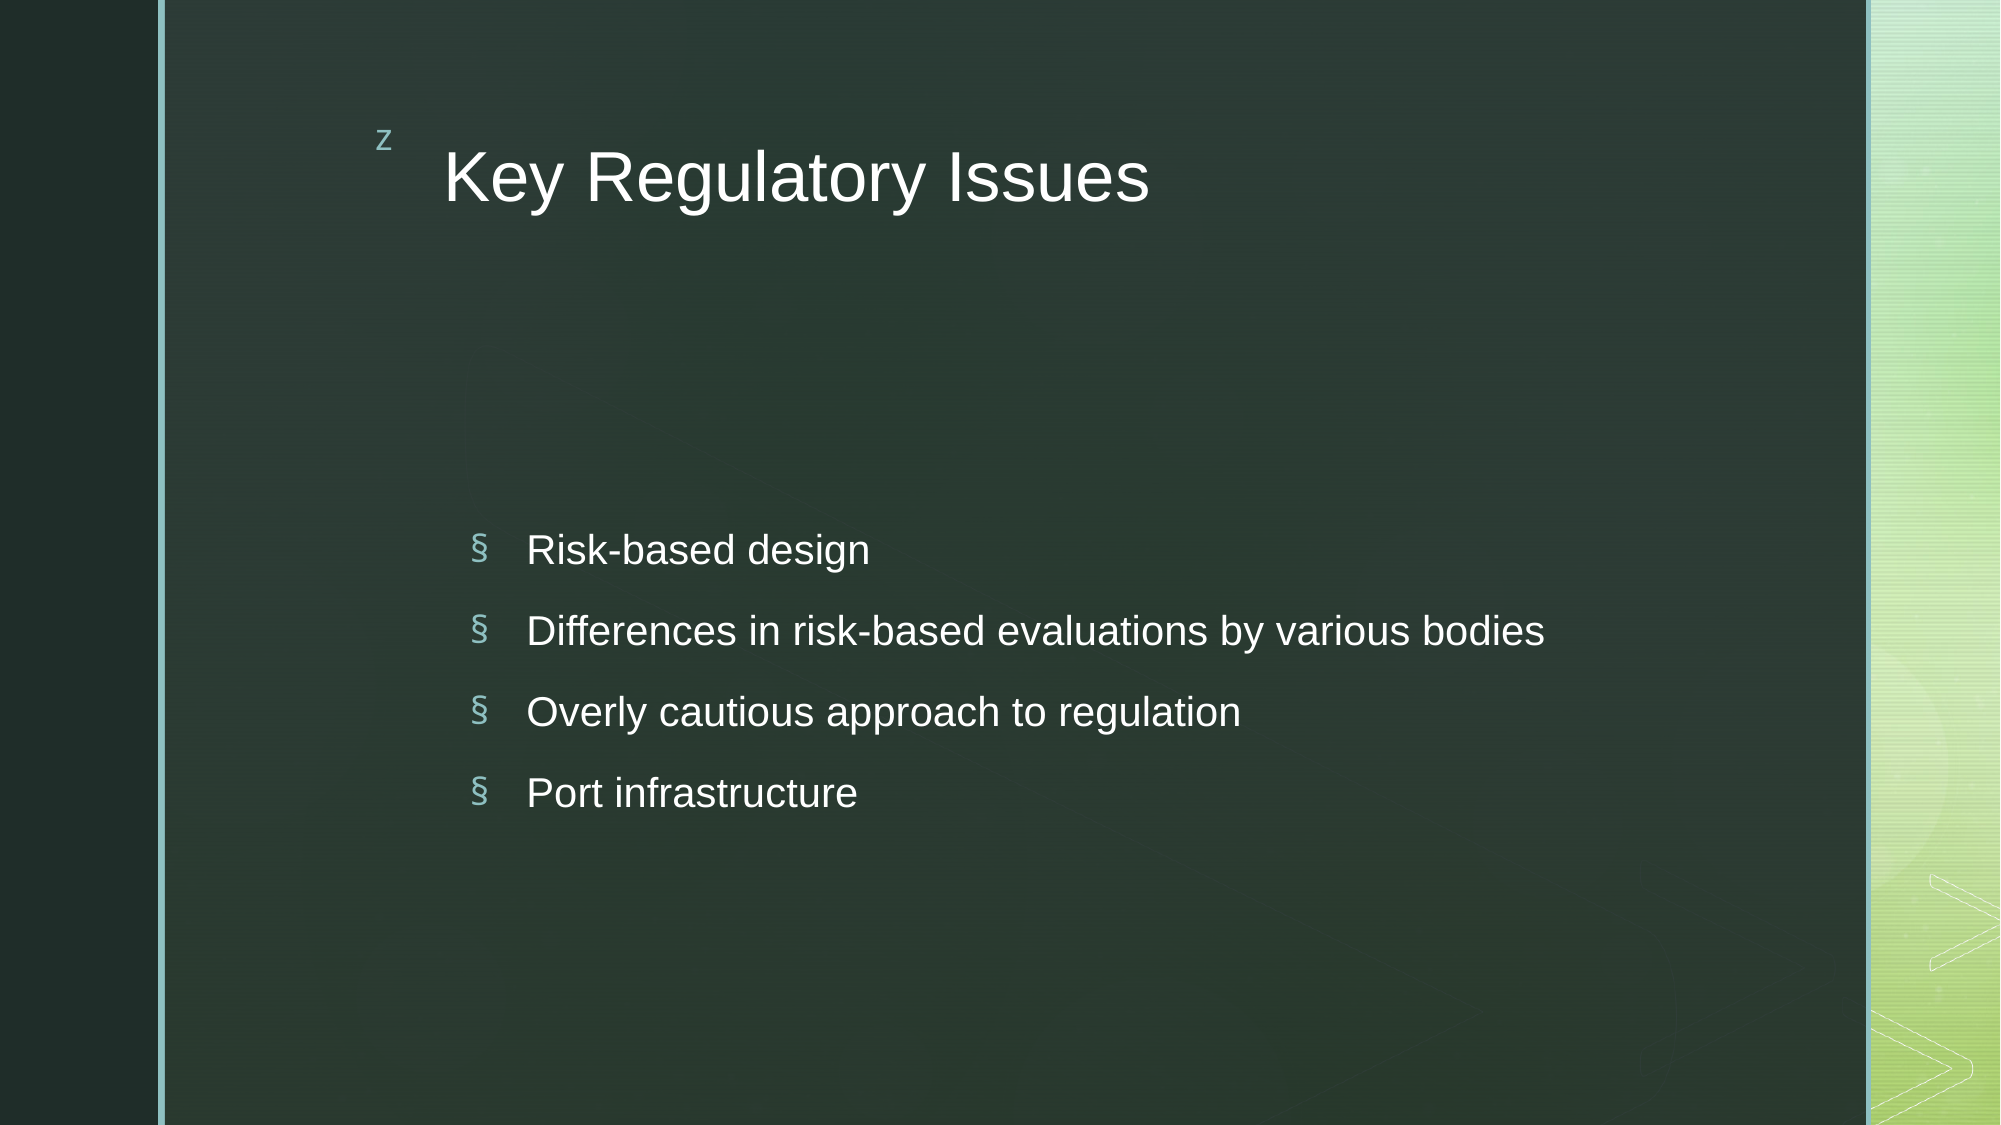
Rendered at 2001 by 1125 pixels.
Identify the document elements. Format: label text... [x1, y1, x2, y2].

list Risk-based design Differences in risk-based evaluations by various bodies Overly cautious approach to regulation Port infrastructure [454, 336, 1734, 993]
title Key Regulatory Issues [428, 132, 1734, 310]
